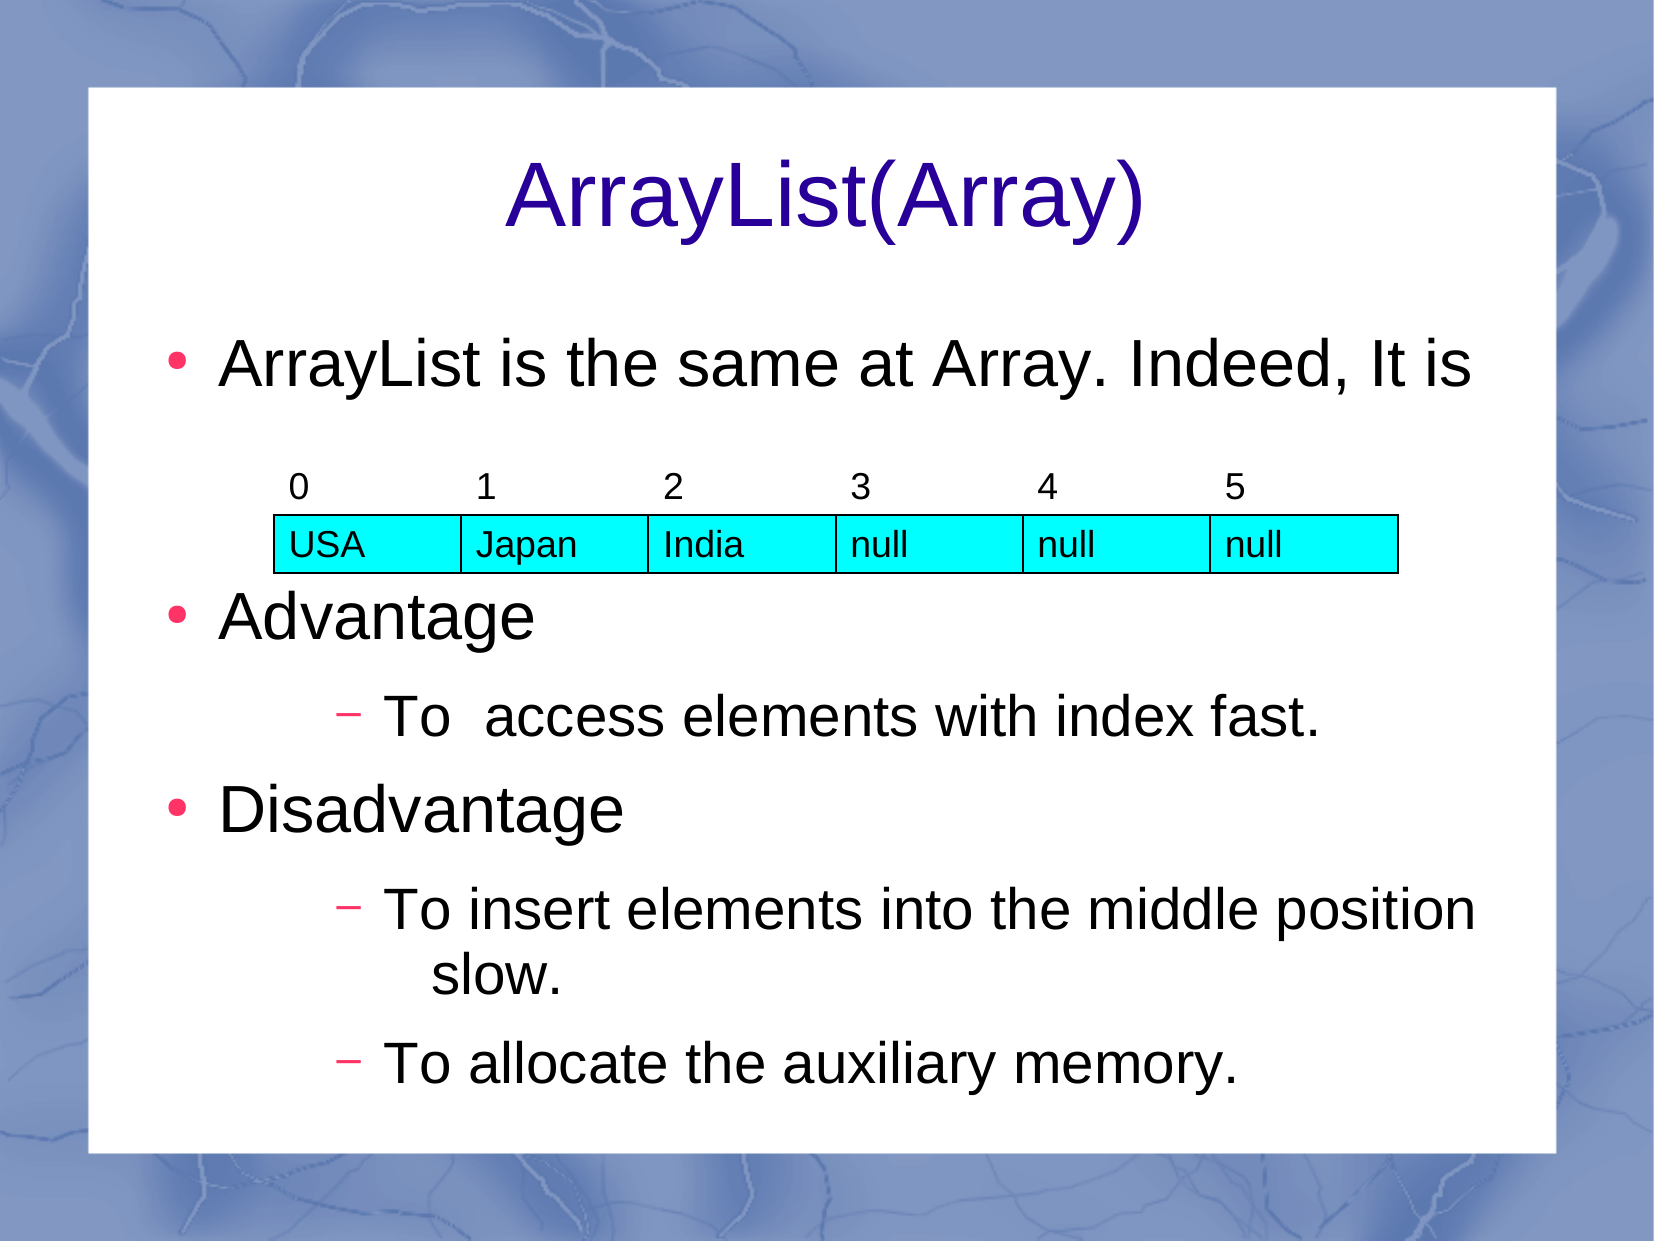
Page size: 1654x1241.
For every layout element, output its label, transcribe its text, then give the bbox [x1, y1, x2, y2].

title ArrayList(Array) [118, 98, 1536, 291]
table_cell null [1211, 516, 1397, 572]
table_cell Japan [462, 516, 647, 572]
picture [0, 0, 1654, 1241]
table_header 4 [1023, 458, 1210, 514]
table_cell null [1024, 516, 1209, 572]
table_header 5 [1210, 458, 1398, 514]
table_header 2 [648, 458, 836, 514]
table_header 1 [461, 458, 648, 514]
table_header 3 [836, 458, 1023, 514]
table_cell null [837, 516, 1022, 572]
table_cell USA [275, 516, 460, 572]
table_header 0 [274, 458, 461, 514]
table_cell India [649, 516, 835, 572]
list ArrayList is the same at Array. Indeed, It is Advantage To access elements with index fast. Disadvantage To insert elements into the middle position slow. To allocate the auxiliary memory. [147, 325, 1506, 1095]
